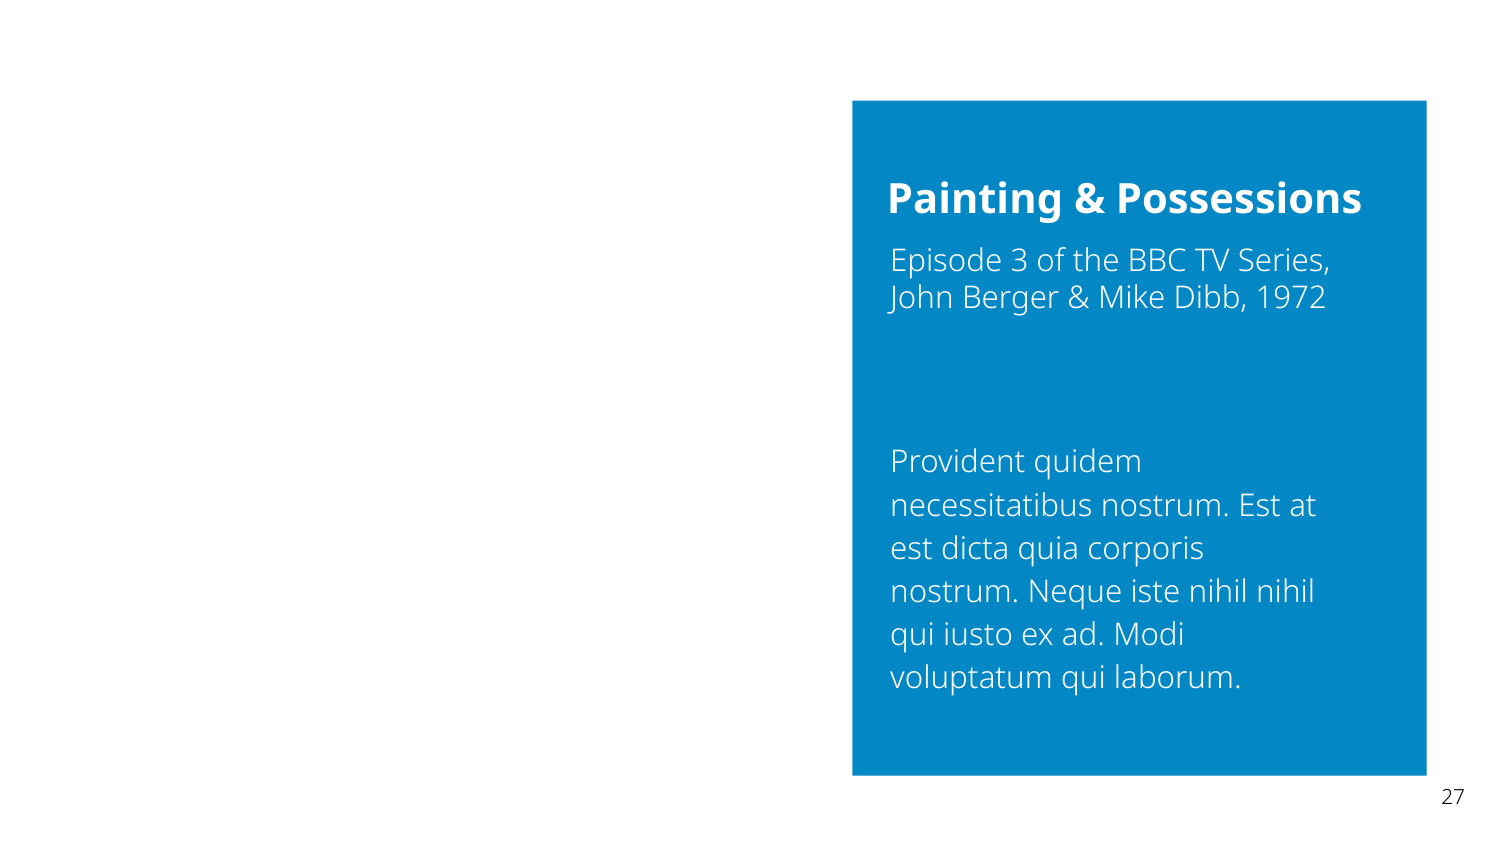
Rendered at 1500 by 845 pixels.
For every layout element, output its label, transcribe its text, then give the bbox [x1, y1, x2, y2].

title Painting & Possessions [871, 168, 1439, 245]
title Provident quidem necessitatibus nostrum. Est at est dicta quia corporis nostrum. Neque iste nihil nihil qui iusto ex ad. Modi voluptatum qui laborum. [875, 421, 1344, 753]
title Episode 3 of the BBC TV Series, John Berger & Mike Dibb, 1972 [875, 245, 1388, 338]
